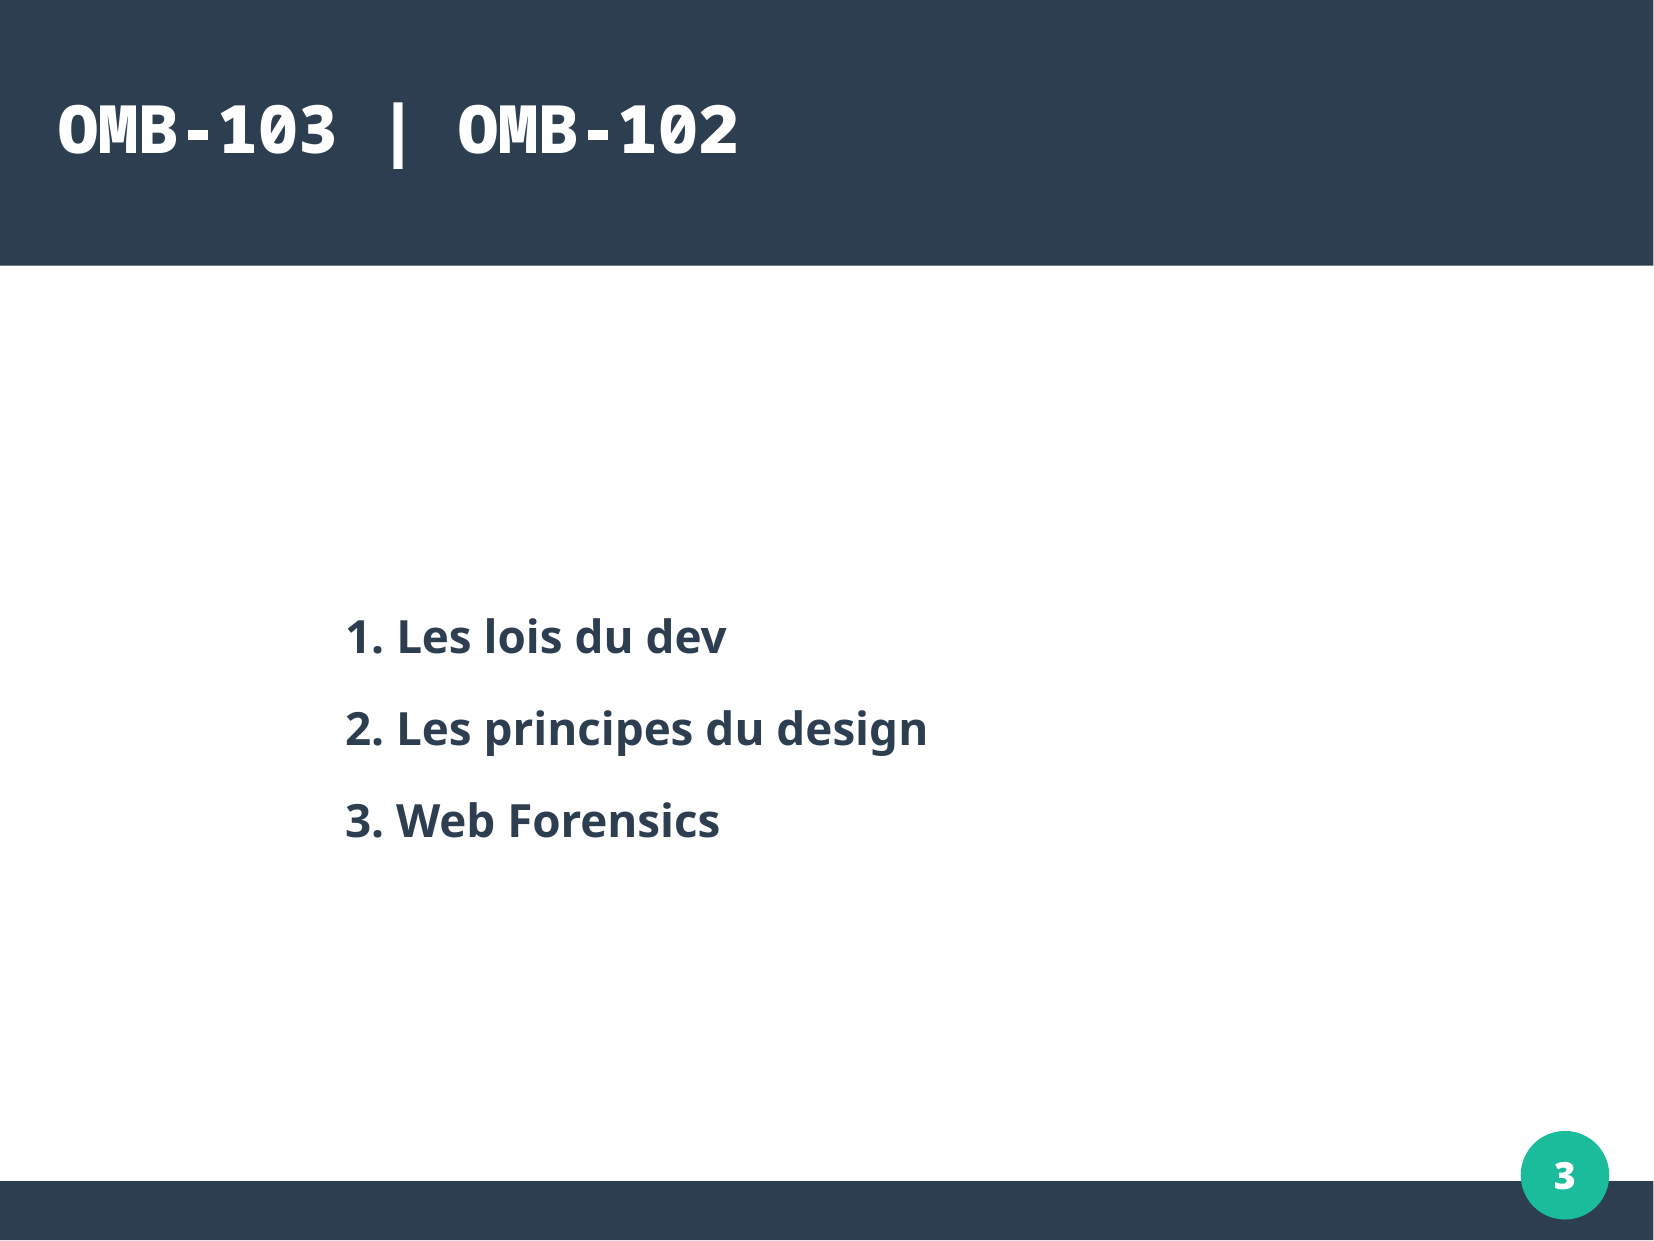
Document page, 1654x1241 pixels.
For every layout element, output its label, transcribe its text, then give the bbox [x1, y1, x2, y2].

title OMB-103 | OMB-102 [59, 49, 1595, 207]
list 1. Les lois du dev 2. Les principes du design 3. Web Forensics [345, 270, 1654, 1186]
